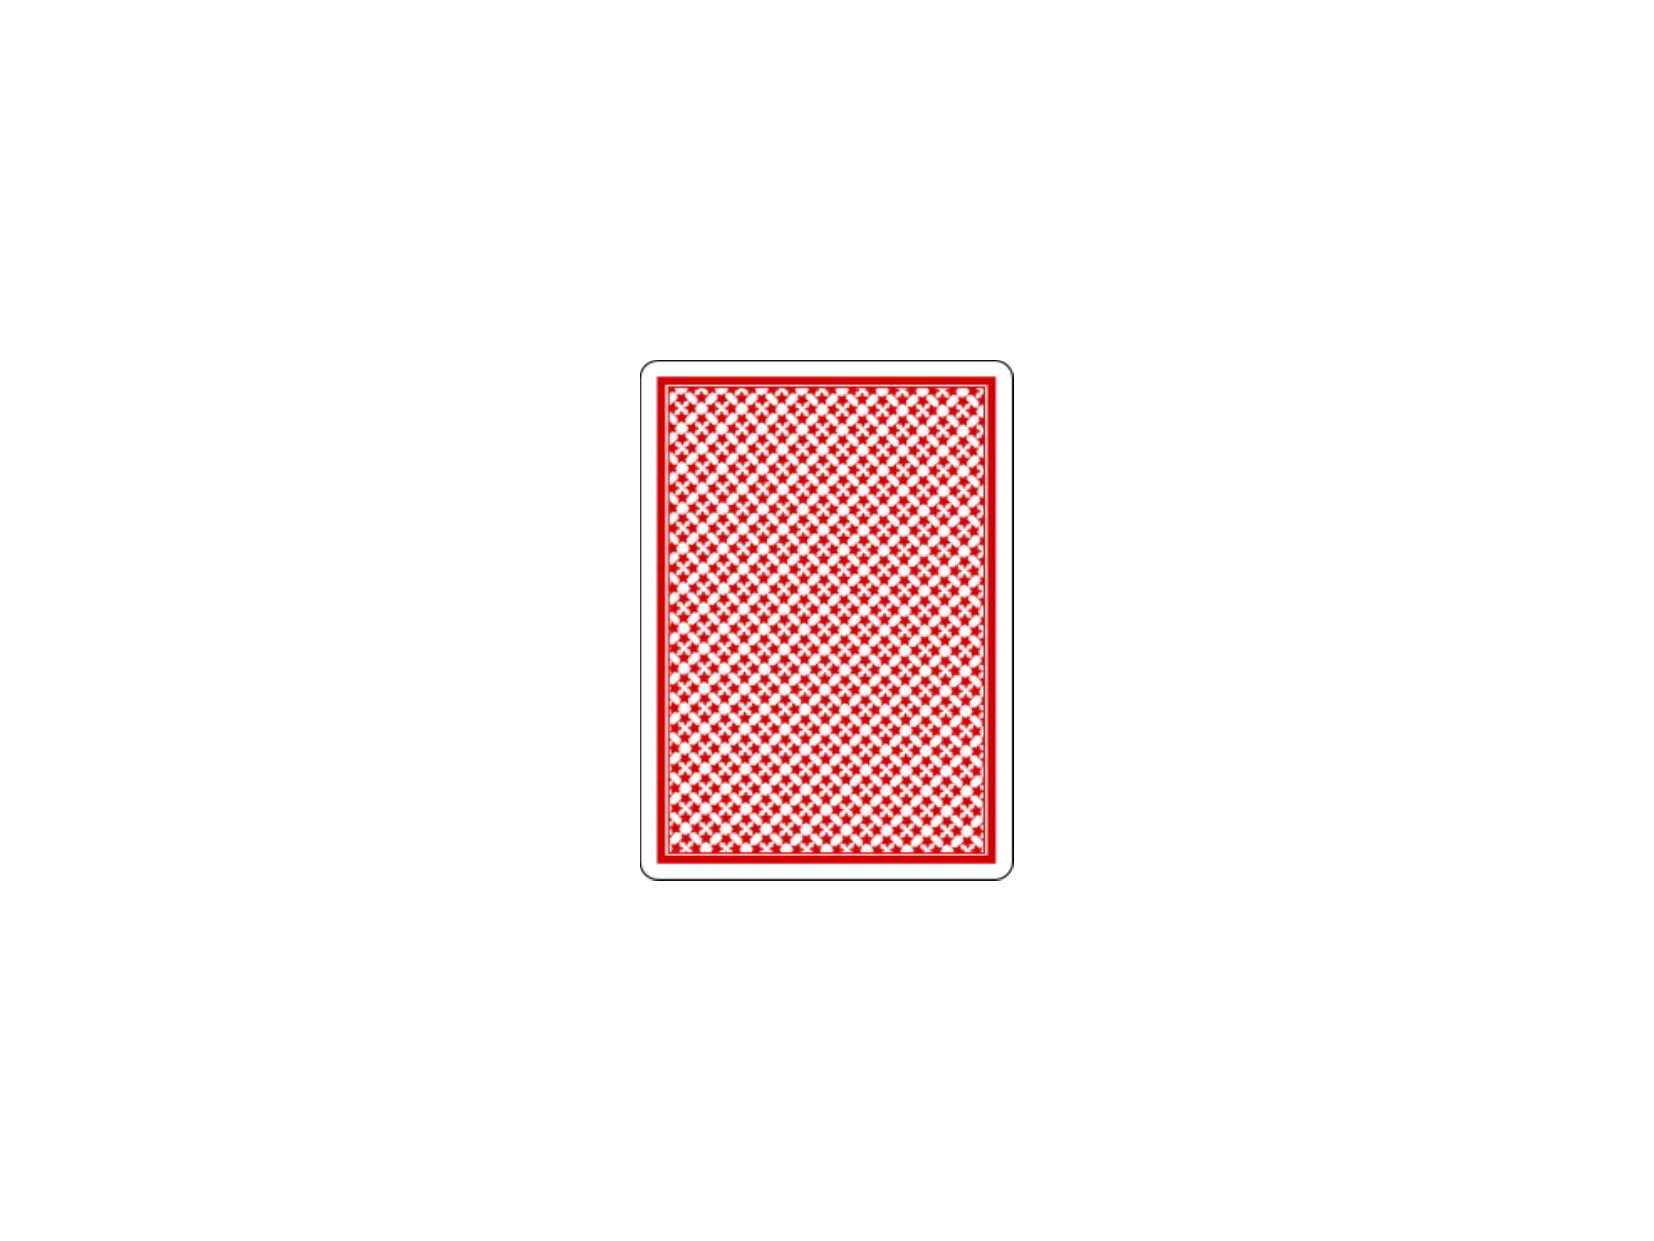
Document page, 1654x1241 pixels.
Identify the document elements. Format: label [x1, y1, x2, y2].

picture [640, 360, 1014, 881]
